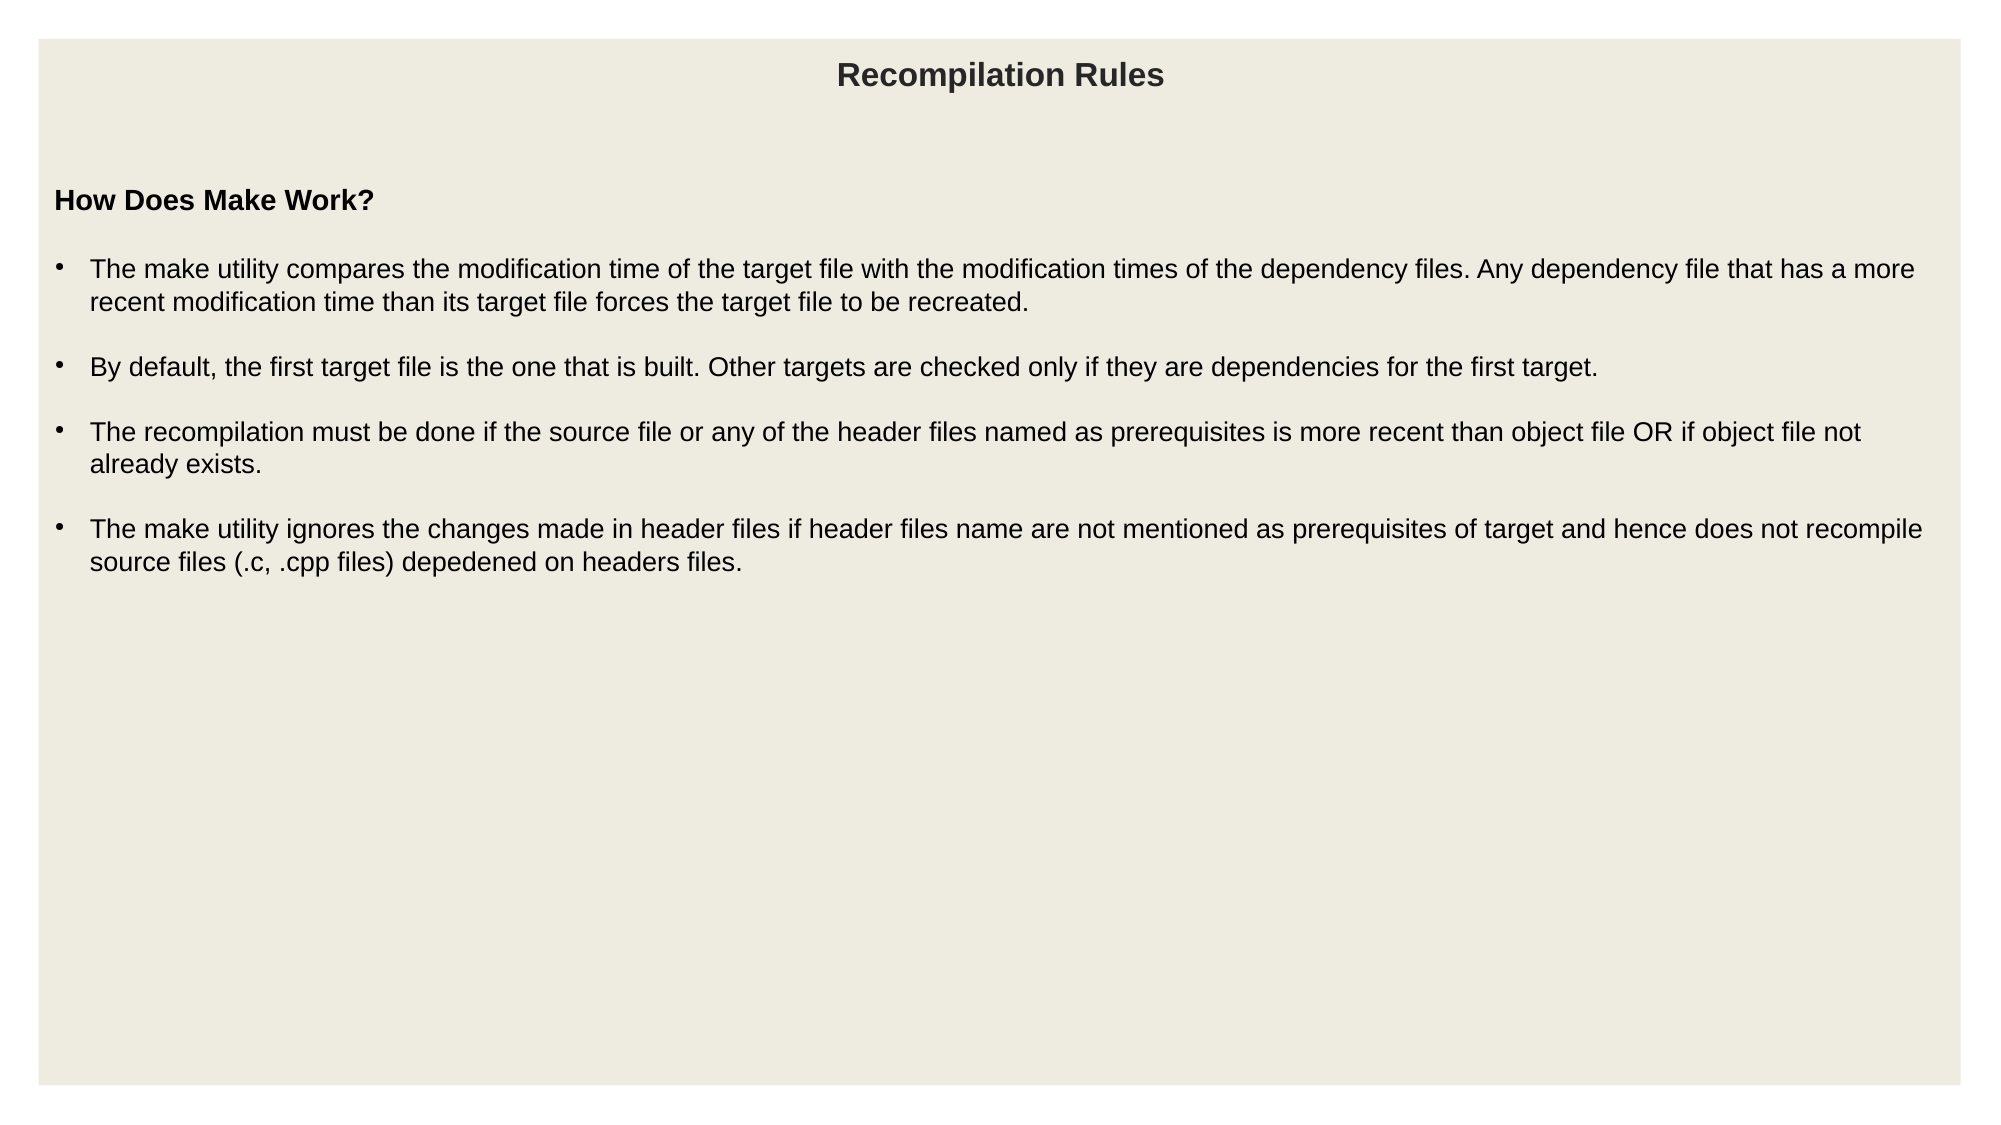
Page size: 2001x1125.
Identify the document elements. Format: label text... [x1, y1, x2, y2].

text_box How Does Make Work? The make utility compares the modification time of the target file with the modification times of the dependency files. Any dependency file that has a more recent modification time than its target file forces the target file to be recreated. By default, the first target file is the one that is built. Other targets are checked only if they are dependencies for the first target. The recompilation must be done if the source file or any of the header files named as prerequisites is more recent than object file OR if object file not already exists. The make utility ignores the changes made in header files if header files name are not mentioned as prerequisites of target and hence does not recompile source files (.c, .cpp files) depedened on headers files. [39, 174, 1963, 1087]
text_box Recompilation Rules [39, 39, 1963, 106]
